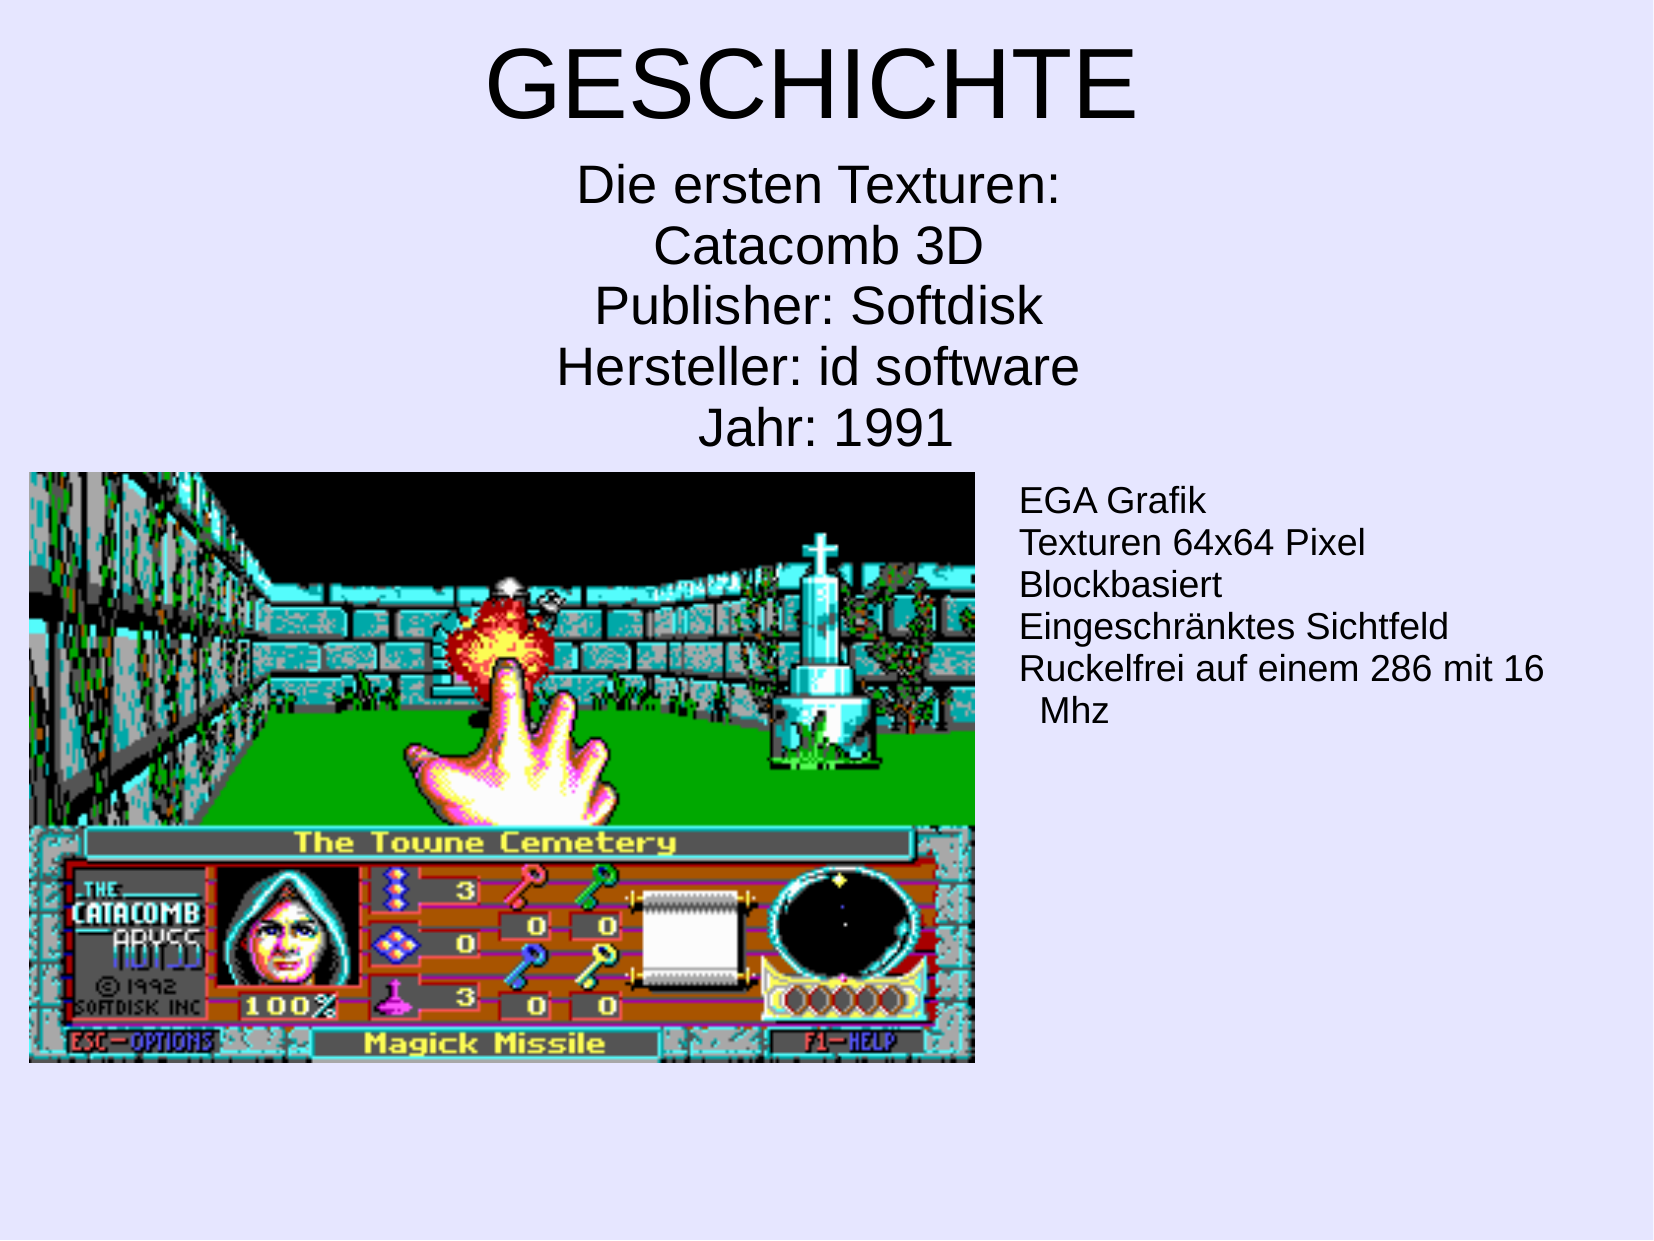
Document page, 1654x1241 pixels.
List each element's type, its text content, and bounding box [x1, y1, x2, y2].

text_box Die ersten Texturen: Catacomb 3D Publisher: Softdisk Hersteller: id software Jahr: 1991 [0, 147, 1654, 466]
text_box EGA Grafik Texturen 64x64 Pixel Blockbasiert Eingeschränktes Sichtfeld Ruckelfrei auf einem 286 mit 16 Mhz [1003, 472, 1625, 740]
text_box GESCHICHTE [442, 21, 1182, 147]
picture [29, 472, 975, 1063]
